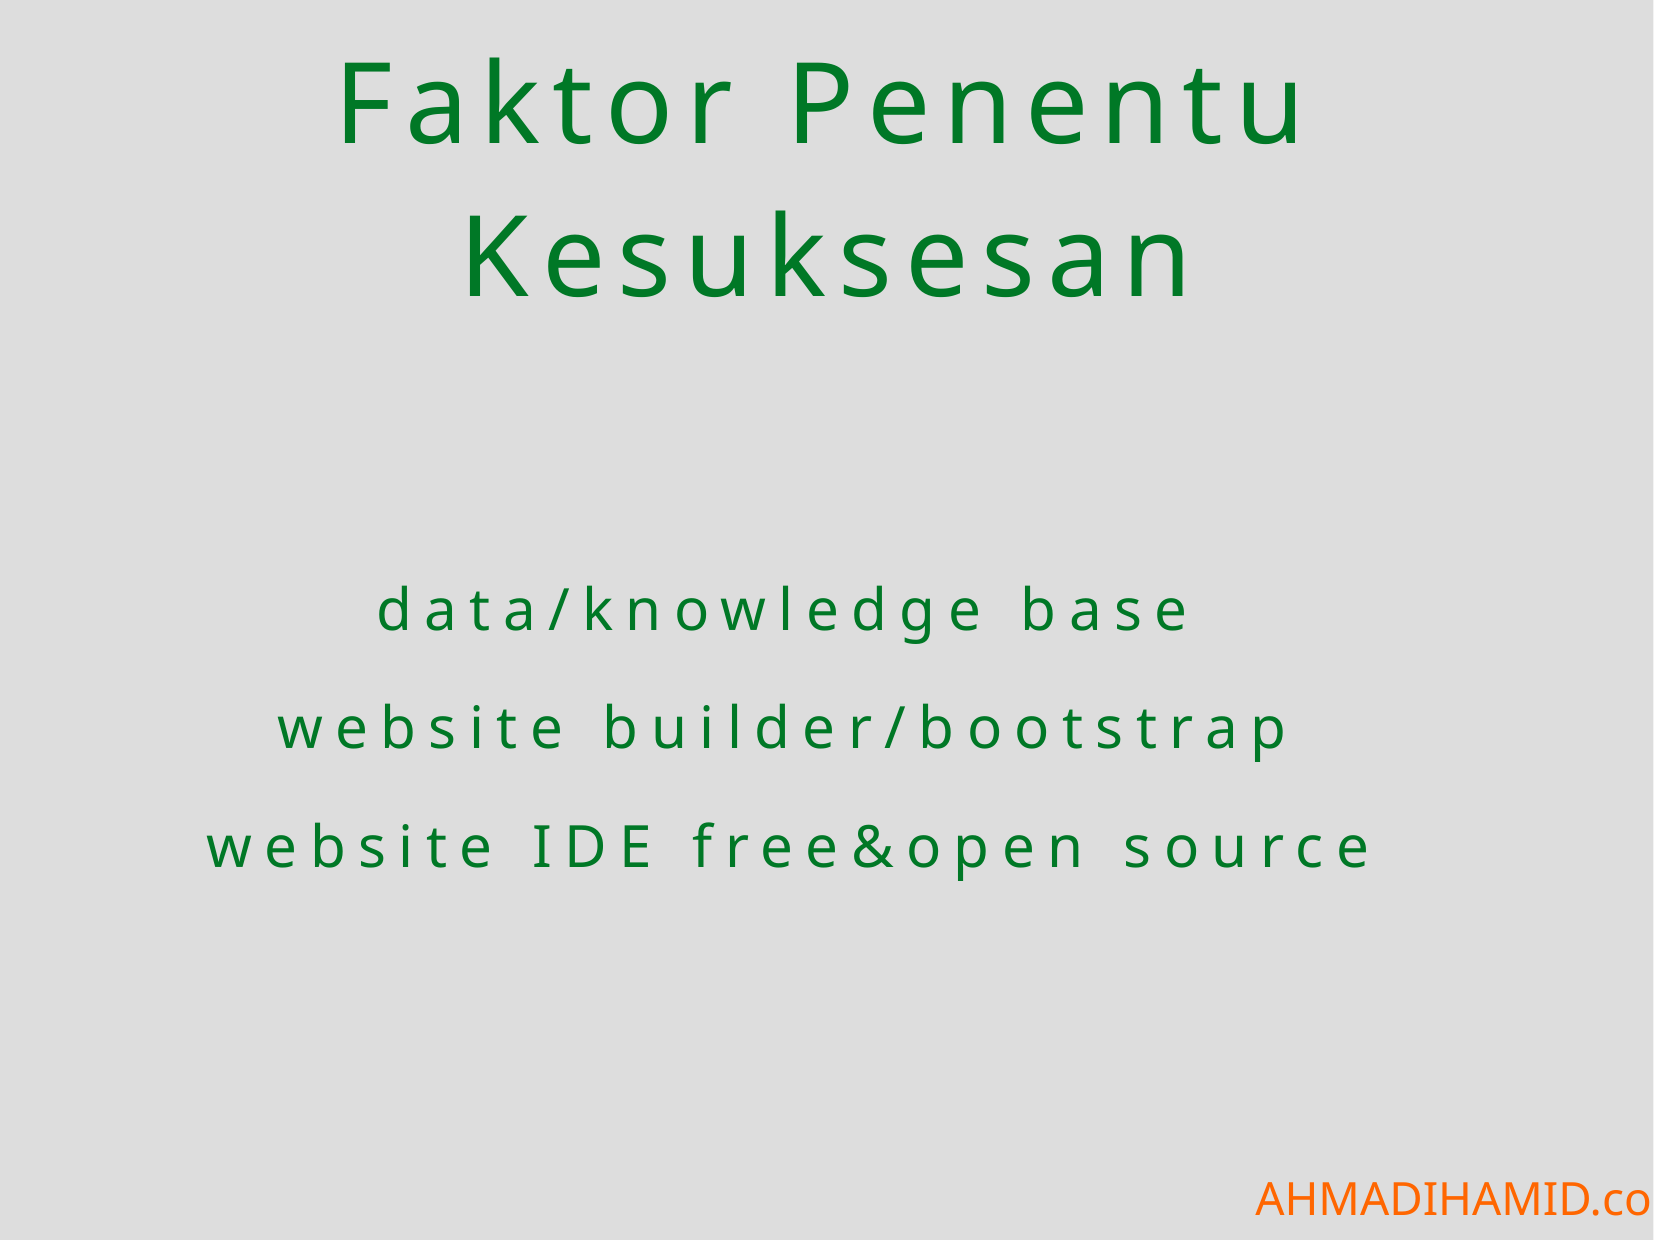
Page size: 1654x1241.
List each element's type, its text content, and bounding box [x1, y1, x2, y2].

text_box AHMADIHAMID.com [1240, 1159, 1643, 1233]
title Faktor Penentu Kesuksesan [82, 51, 1571, 302]
title data/knowledge base website builder/bootstrap website IDE free&open source [26, 544, 1516, 870]
